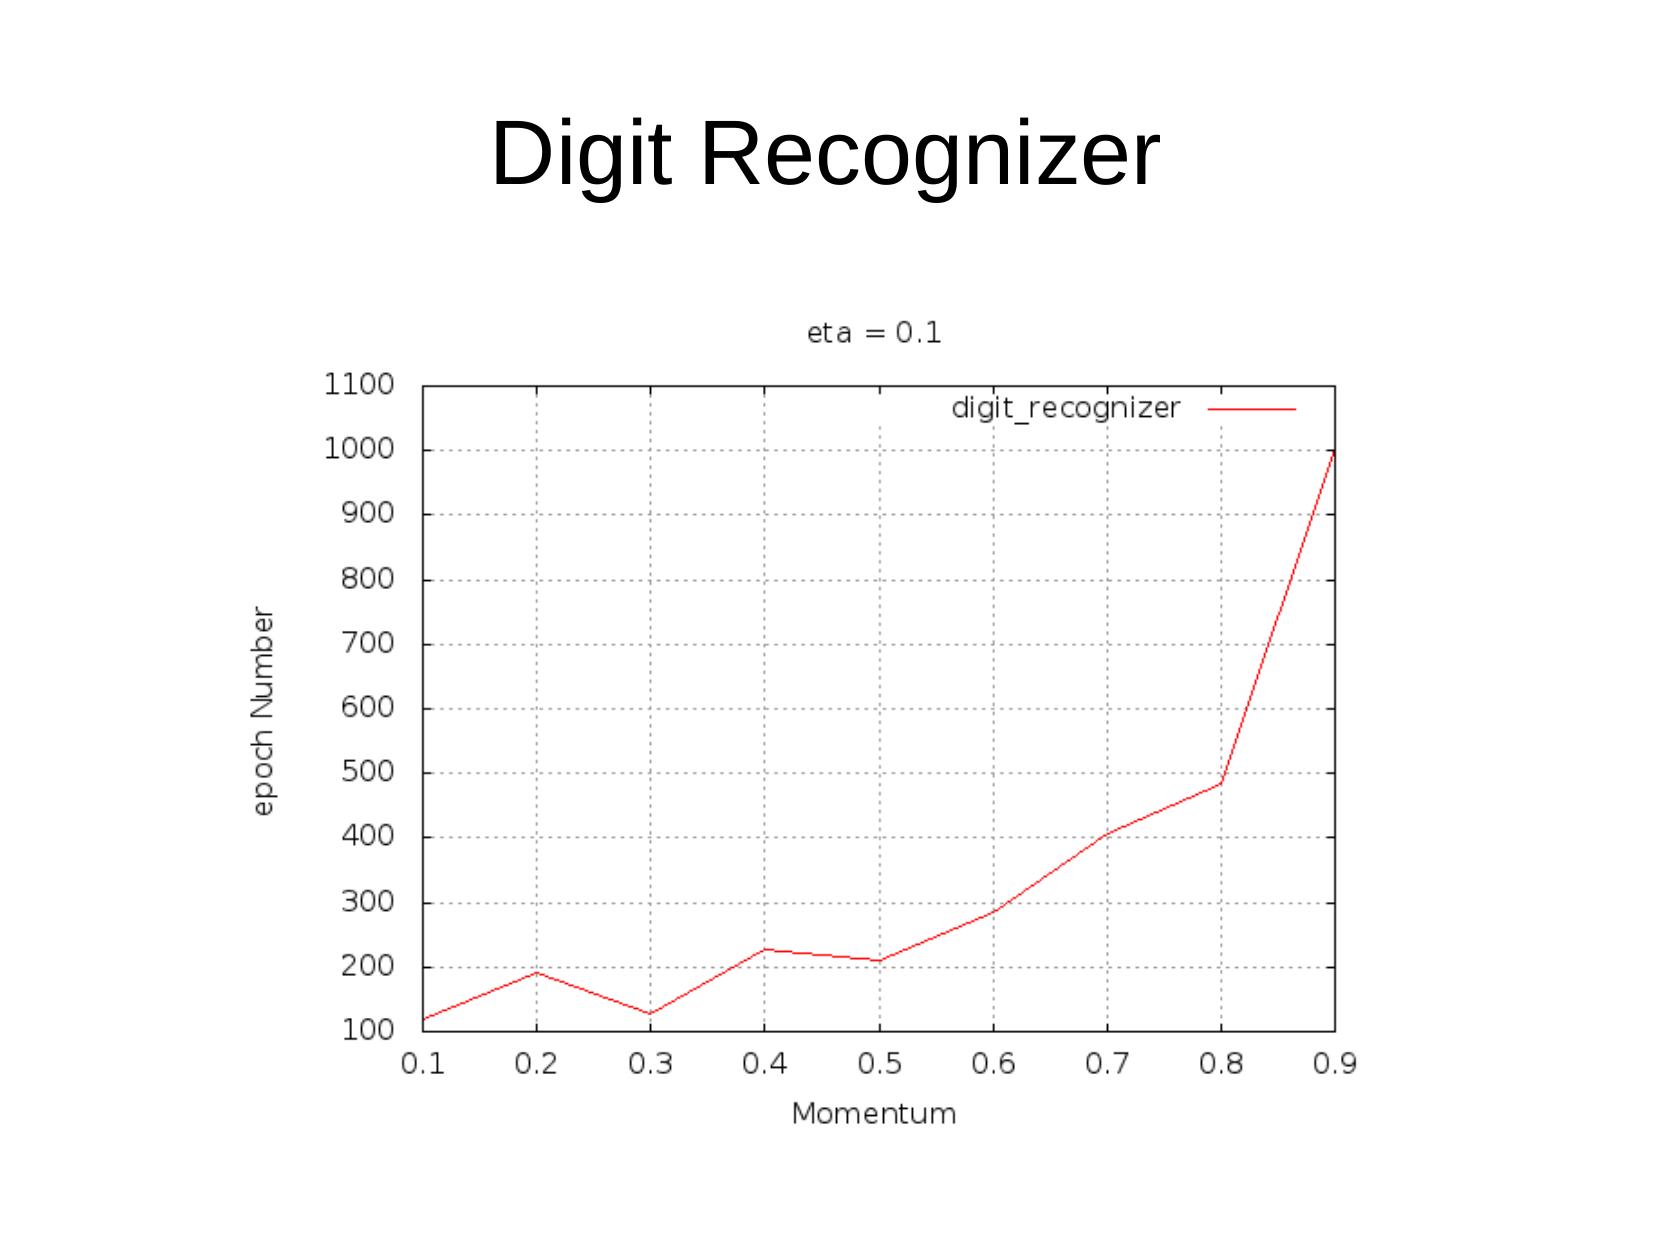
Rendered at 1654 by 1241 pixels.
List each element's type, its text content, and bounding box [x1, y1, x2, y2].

picture [240, 284, 1396, 1140]
title Digit Recognizer [82, 49, 1571, 257]
